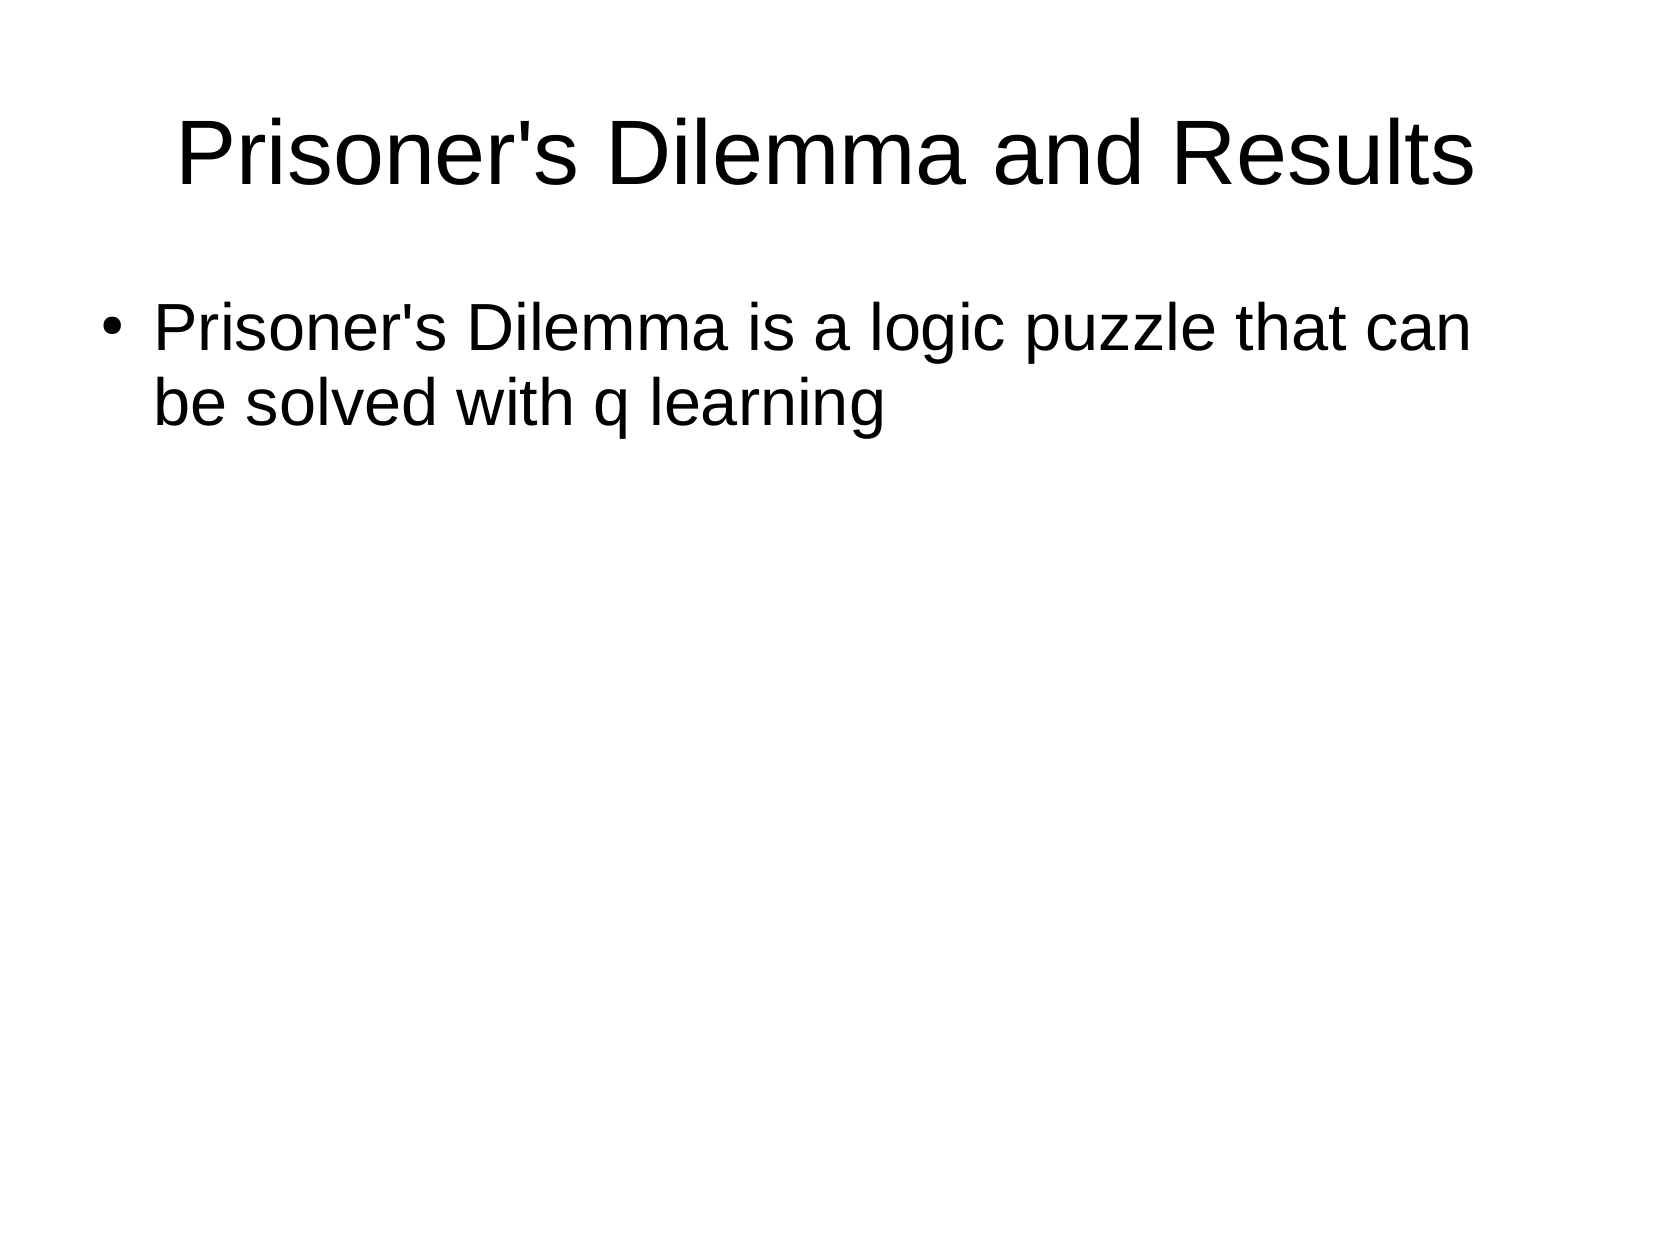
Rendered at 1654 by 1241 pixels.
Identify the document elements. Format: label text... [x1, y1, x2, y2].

list Prisoner's Dilemma is a logic puzzle that can be solved with q learning [82, 290, 1538, 1010]
title Prisoner's Dilemma and Results [82, 49, 1571, 257]
